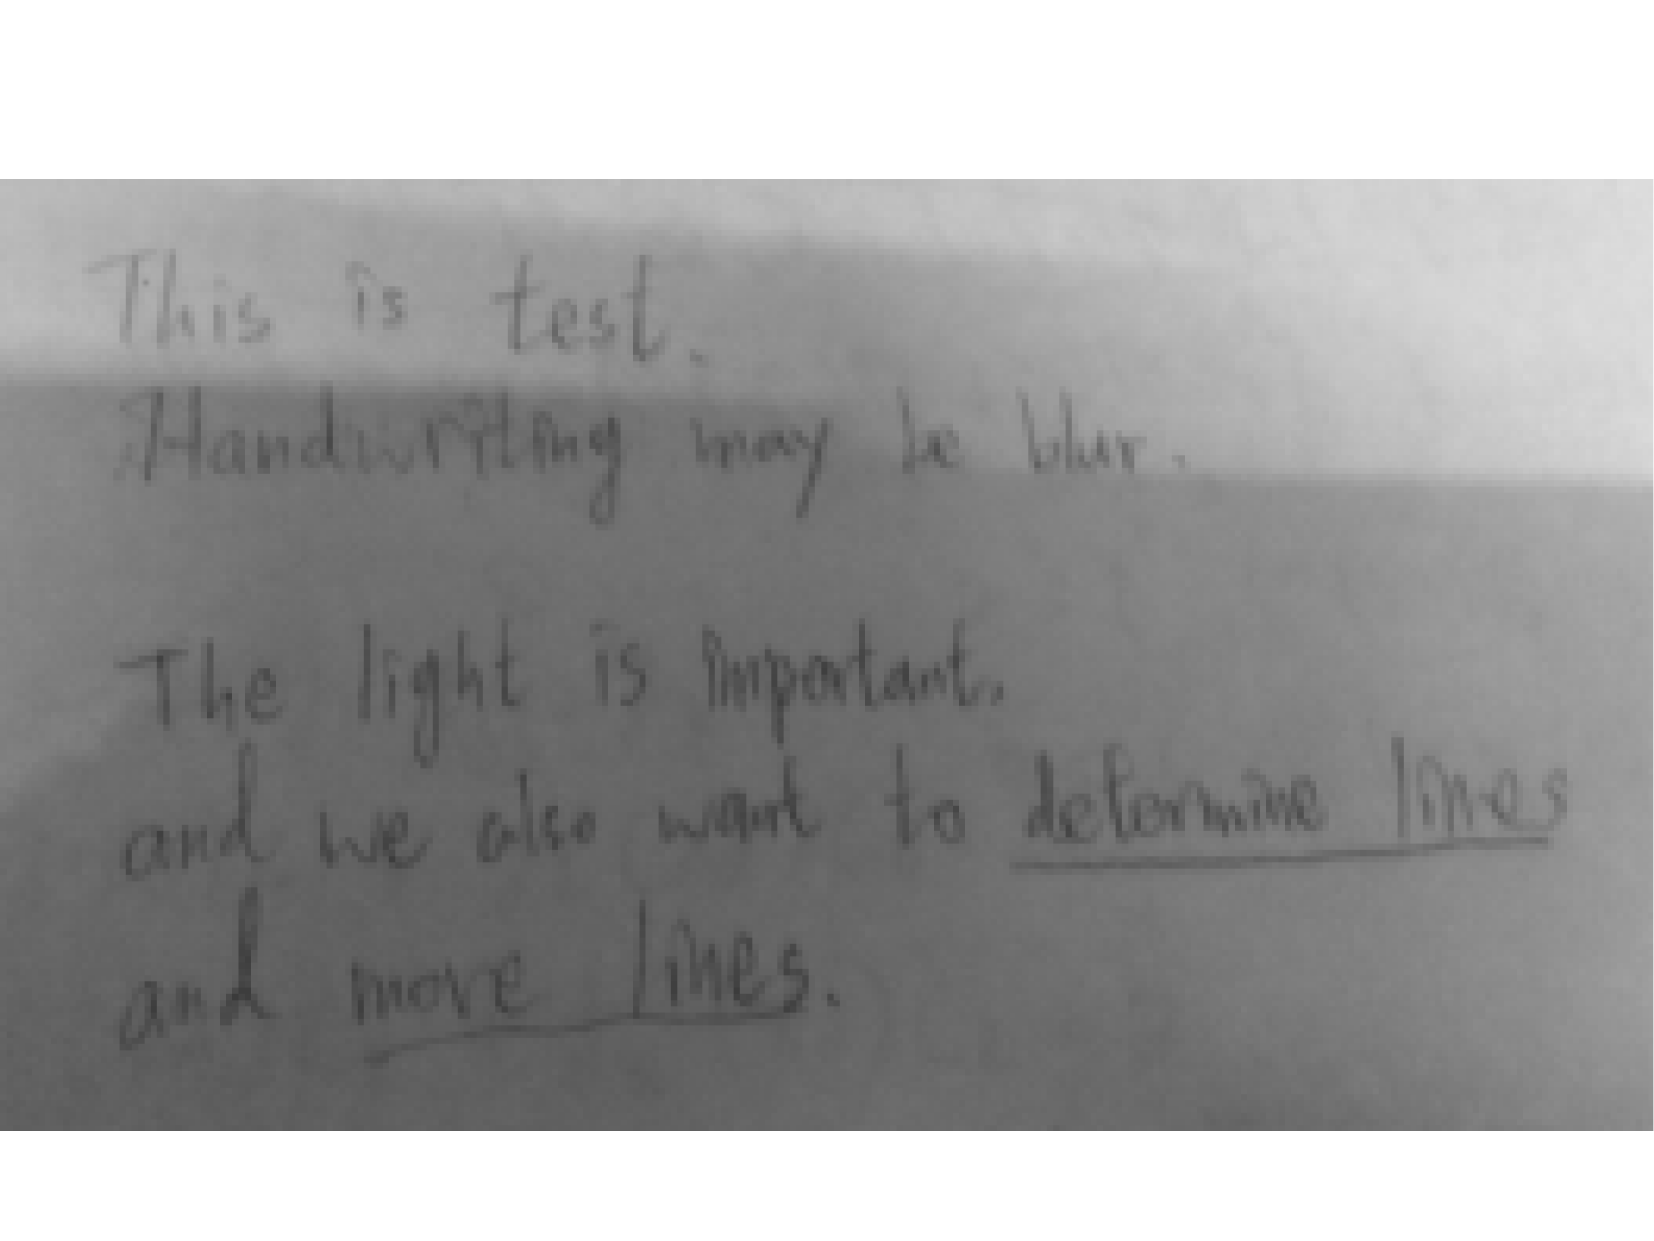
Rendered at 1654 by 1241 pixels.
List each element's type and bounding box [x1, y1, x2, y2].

picture [0, 179, 1654, 1131]
